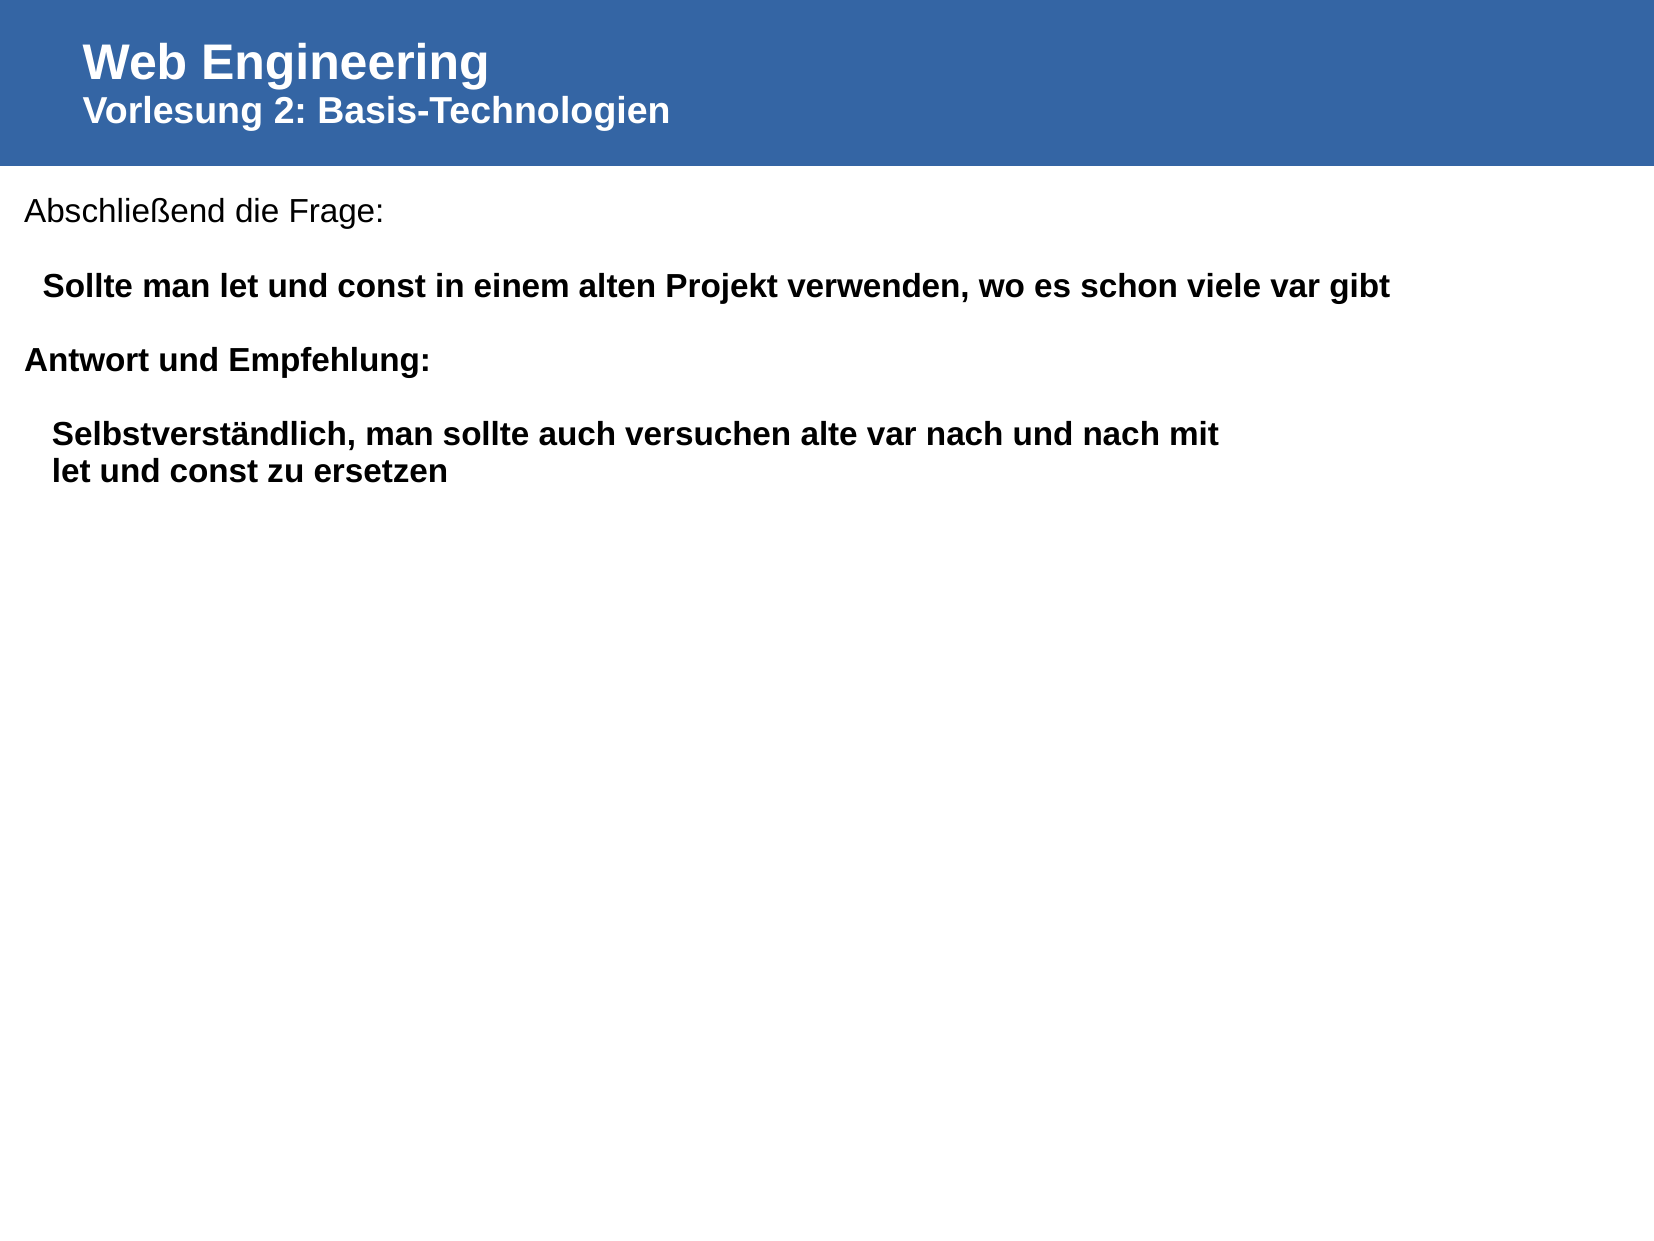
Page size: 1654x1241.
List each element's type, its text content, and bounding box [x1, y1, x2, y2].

title Web Engineering Vorlesung 2: Basis-Technologien [82, 0, 1571, 166]
text_box Abschließend die Frage: Sollte man let und const in einem alten Projekt verwenden, wo es schon viele var gibt Antwort und Empfehlung: Selbstverständlich, man sollte auch versuchen alte var nach und nach mit let und const zu ersetzen [9, 185, 1560, 1170]
